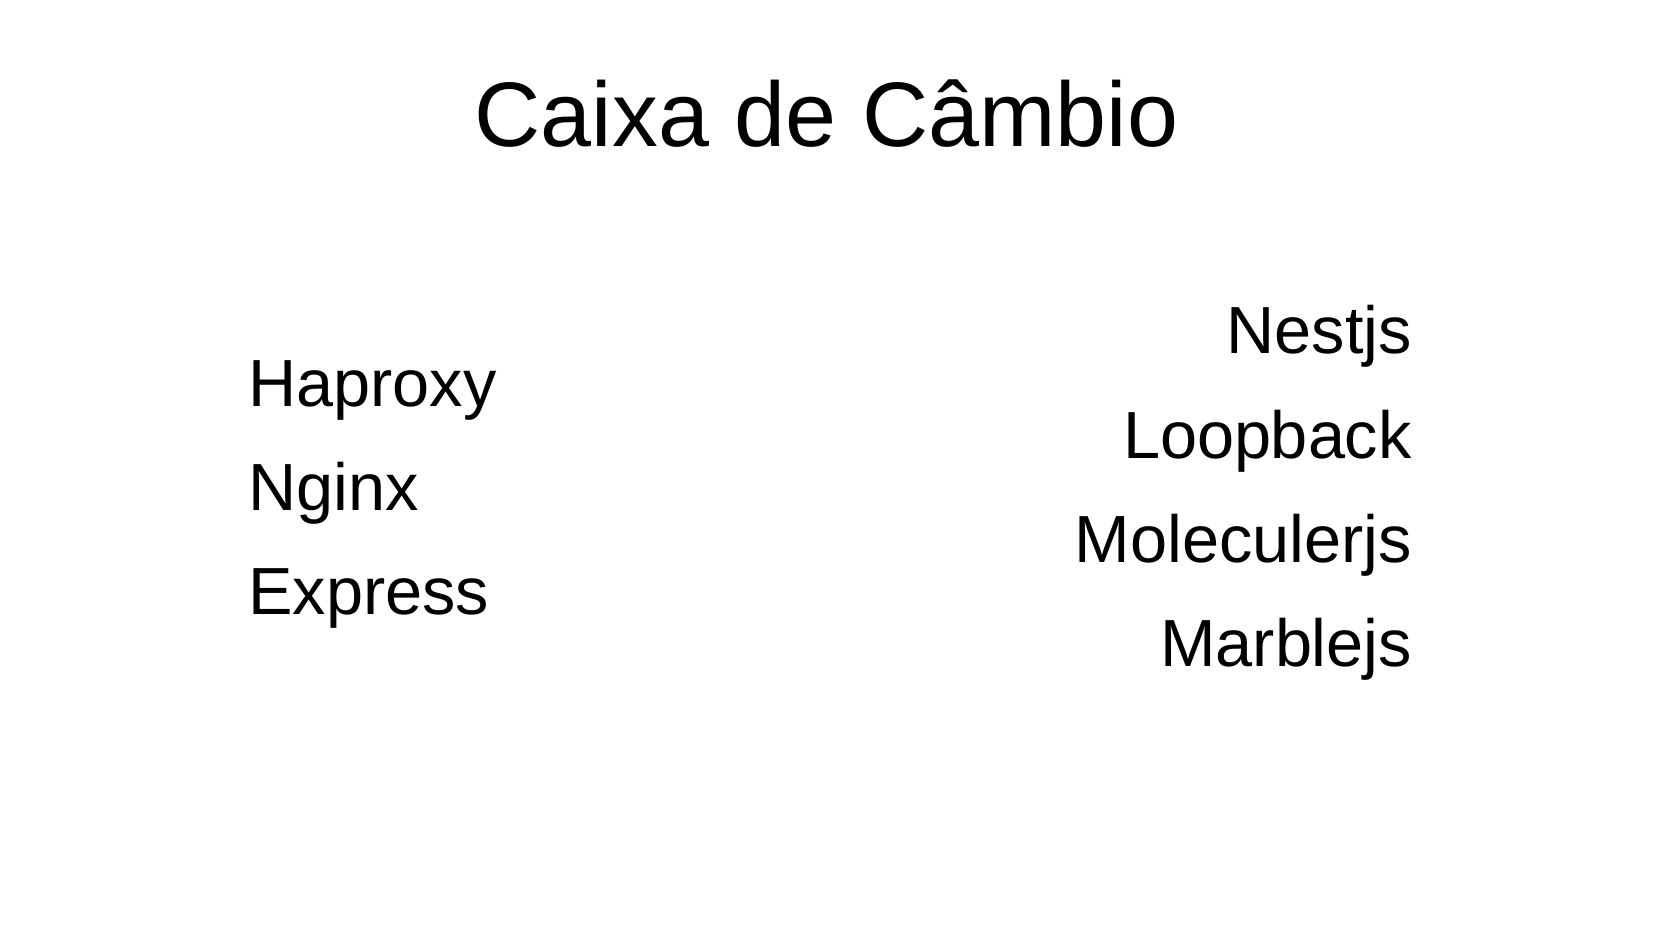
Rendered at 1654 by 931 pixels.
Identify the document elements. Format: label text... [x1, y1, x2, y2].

title Caixa de Câmbio [82, 37, 1571, 193]
list Haproxy Nginx Express [248, 217, 615, 758]
list Nestjs Loopback Moleculerjs Marblejs [1033, 217, 1413, 758]
